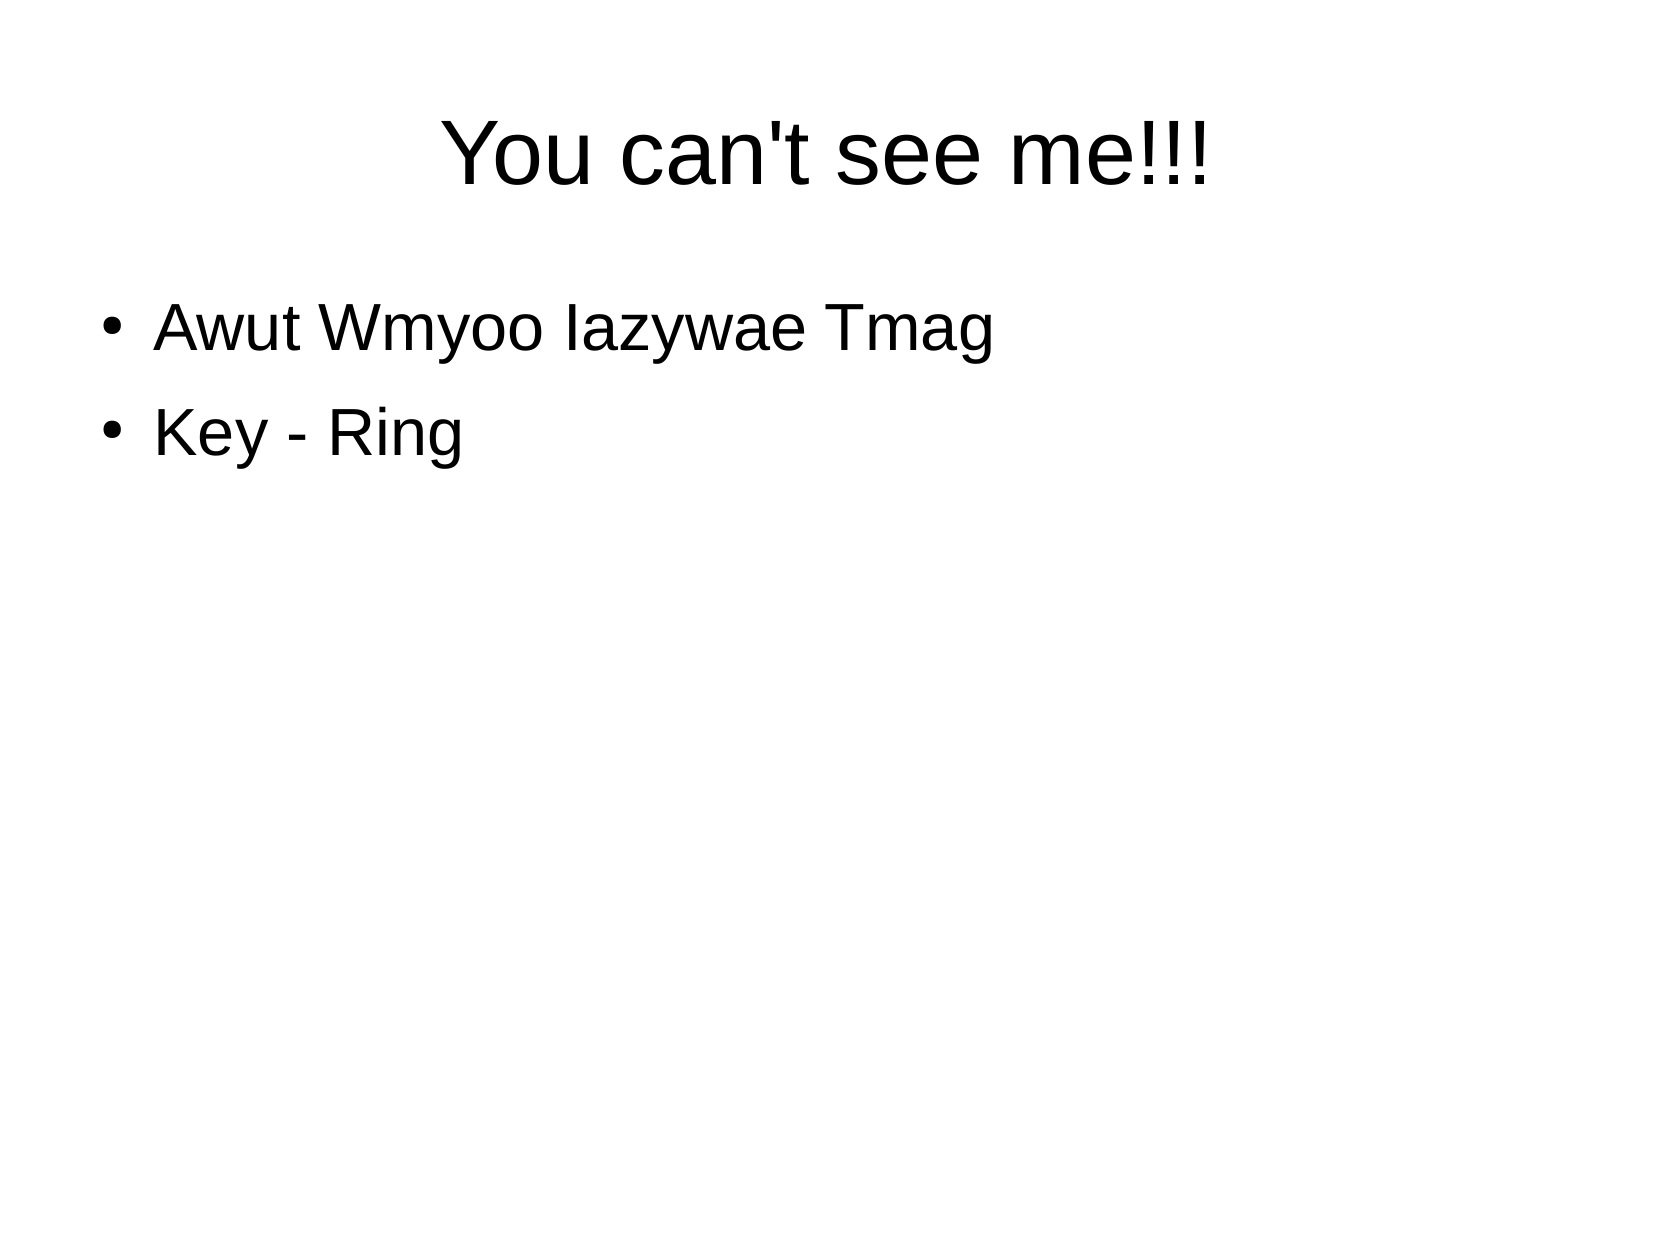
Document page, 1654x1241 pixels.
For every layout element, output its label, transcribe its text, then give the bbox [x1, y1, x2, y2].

title You can't see me!!! [82, 49, 1571, 257]
list Awut Wmyoo Iazywae Tmag Key - Ring [82, 290, 1571, 1109]
